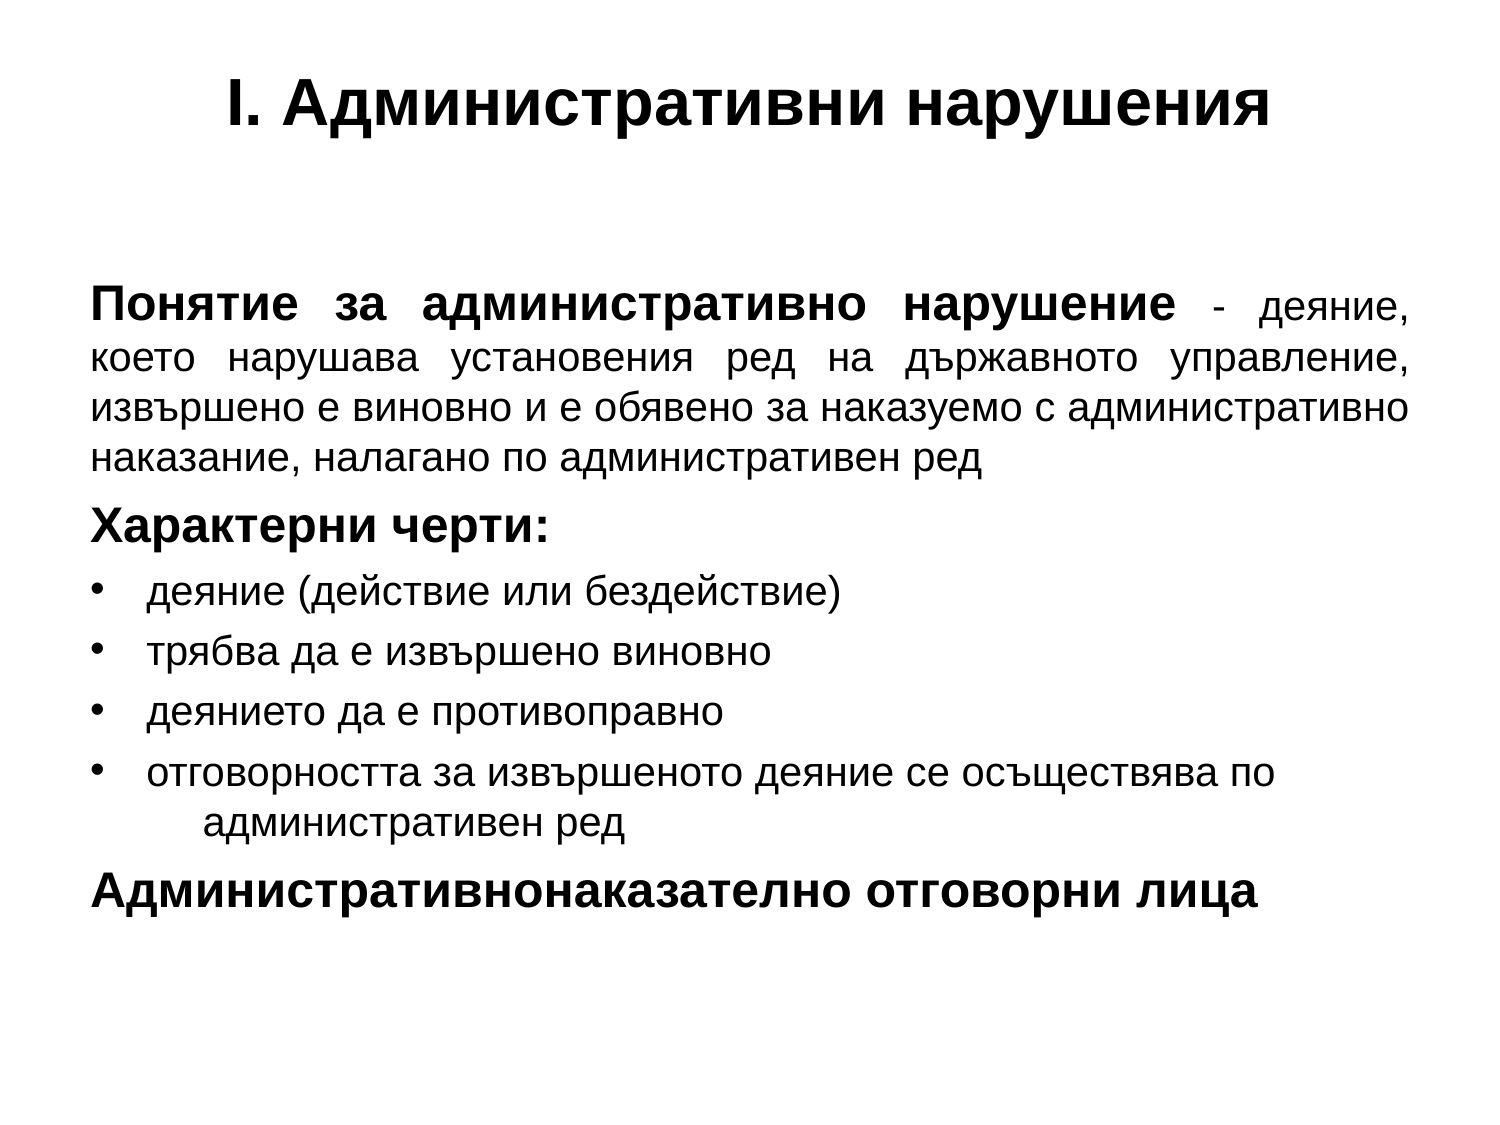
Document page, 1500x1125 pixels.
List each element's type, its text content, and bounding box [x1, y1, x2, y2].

list Понятие за административно нарушение - деяние, което нарушава установения ред на държавното управление, извършено е виновно и е обявено за наказуемо с административно наказание, налагано по административен ред Характерни черти: деяние (действие или бездействие) трябва да е извършено виновно деянието да е противоправно отговорността за извършеното деяние се осъществява по административен ред Административнонаказателно отговорни лица [75, 262, 1426, 1005]
title І. Административни нарушения [75, 45, 1426, 233]
